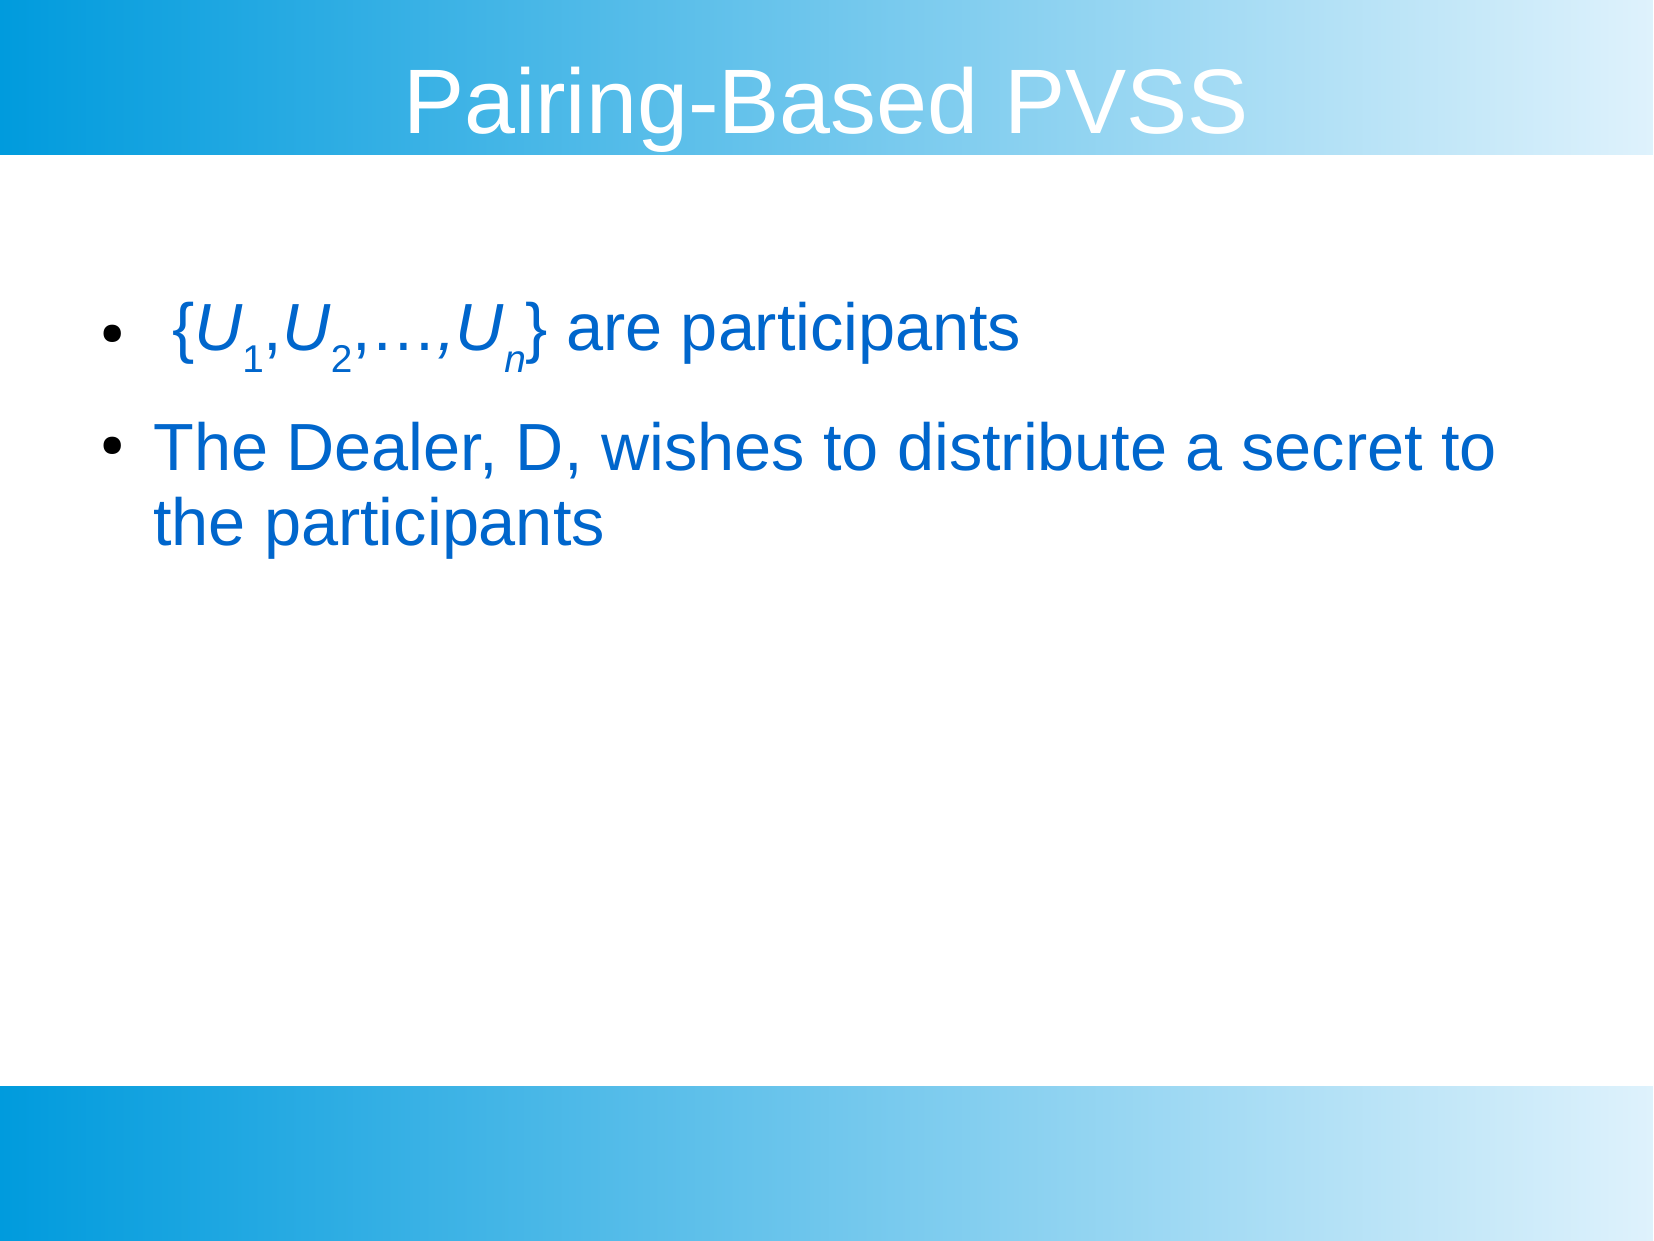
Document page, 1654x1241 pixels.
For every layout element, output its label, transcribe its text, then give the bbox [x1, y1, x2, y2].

list {U1,U2,…,Un} are participants The Dealer, D, wishes to distribute a secret to the participants [82, 290, 1571, 1010]
title Pairing-Based PVSS [82, 49, 1571, 155]
